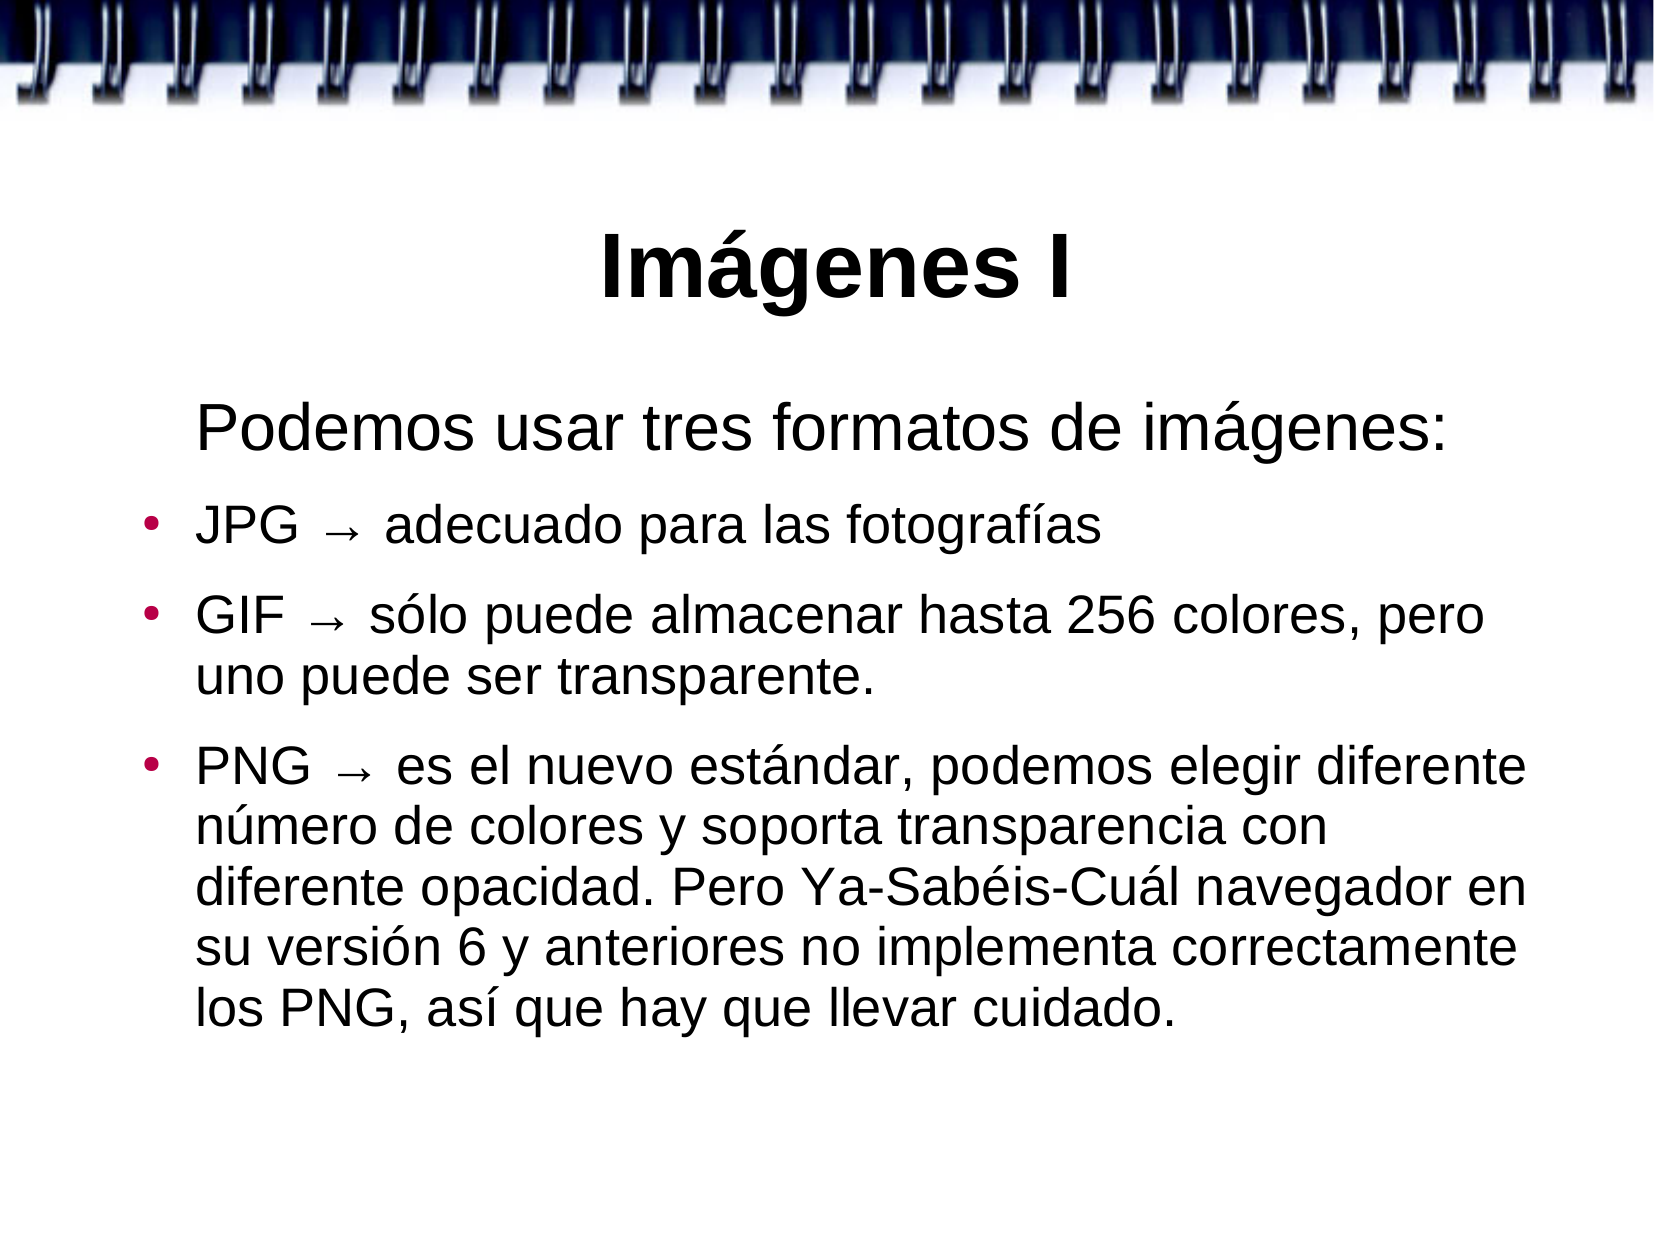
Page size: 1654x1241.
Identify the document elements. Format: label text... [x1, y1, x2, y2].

list Podemos usar tres formatos de imágenes: JPG → adecuado para las fotografías GIF → sólo puede almacenar hasta 256 colores, pero uno puede ser transparente. PNG → es el nuevo estándar, podemos elegir diferente número de colores y soporta transparencia con diferente opacidad. Pero Ya-Sabéis-Cuál navegador en su versión 6 y anteriores no implementa correctamente los PNG, así que hay que llevar cuidado. [124, 390, 1552, 1038]
picture [0, 0, 1654, 121]
title Imágenes I [139, 169, 1535, 362]
